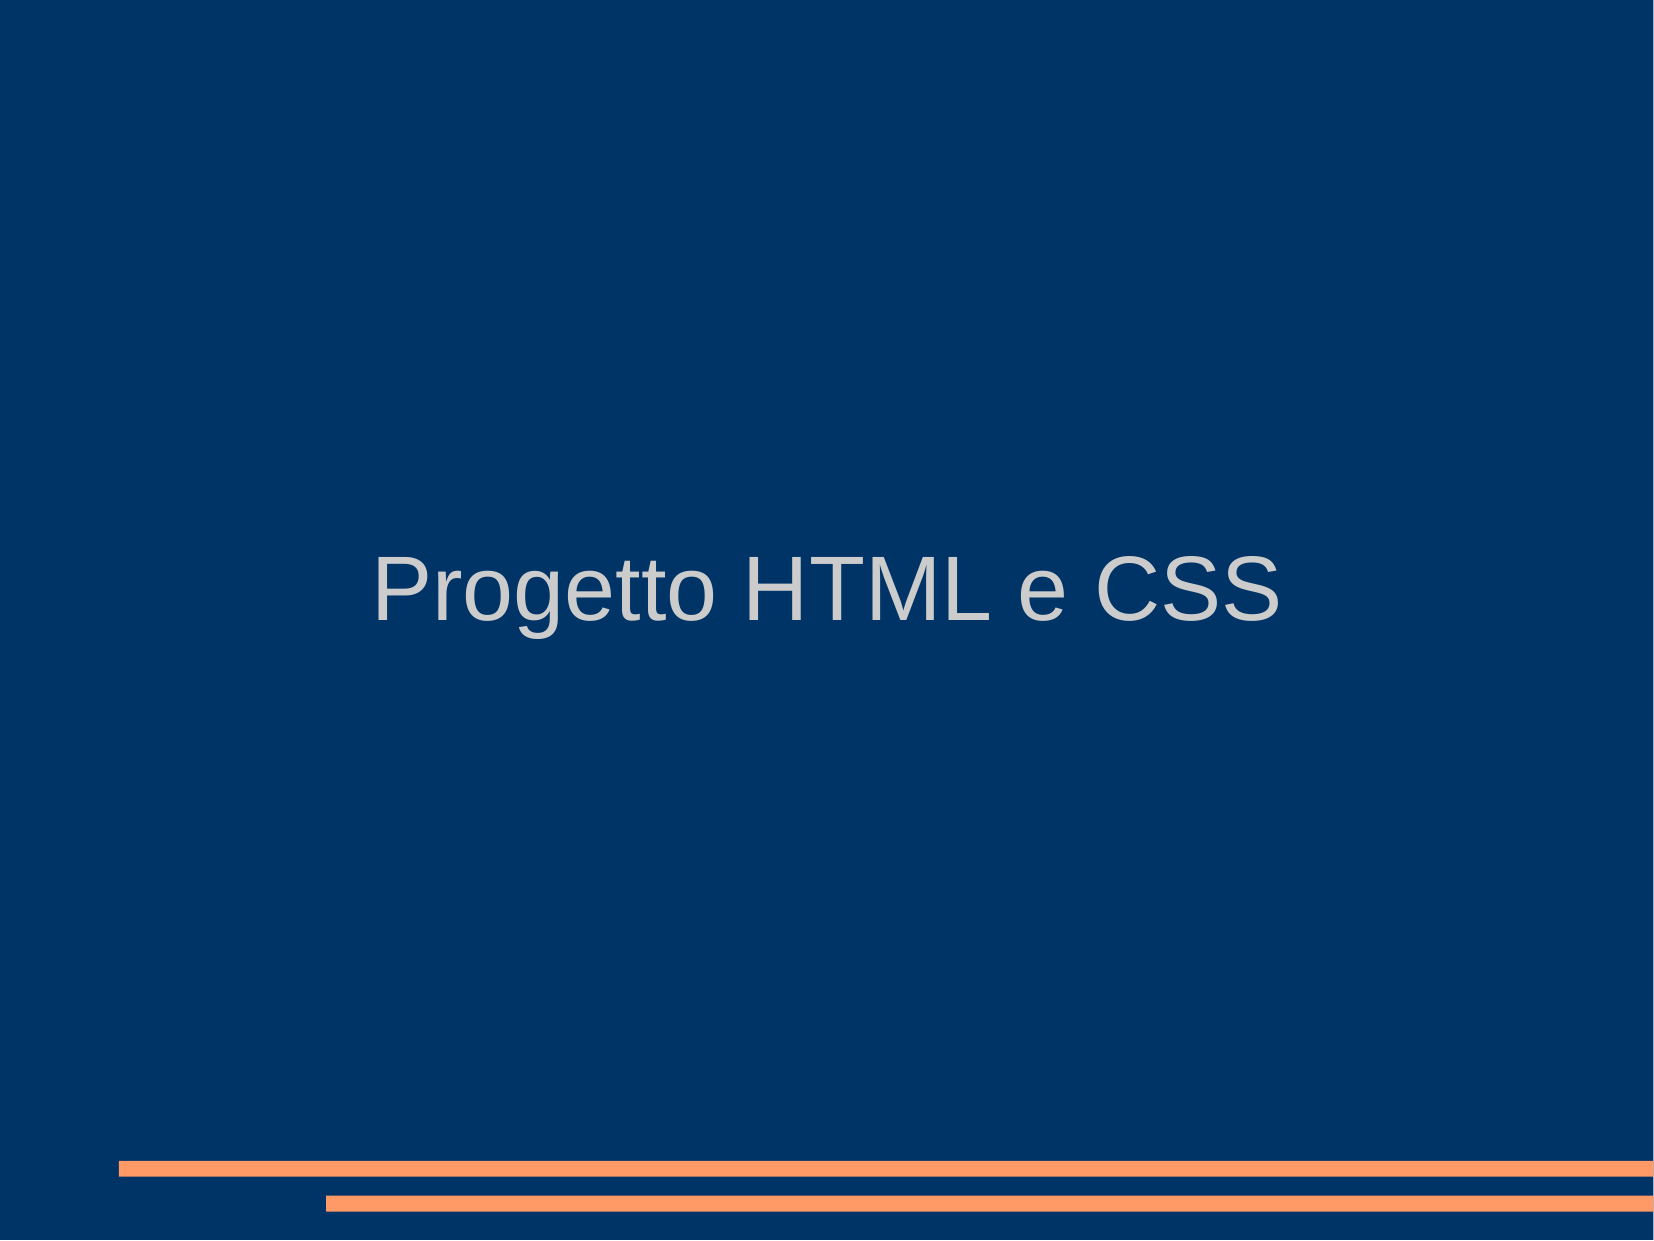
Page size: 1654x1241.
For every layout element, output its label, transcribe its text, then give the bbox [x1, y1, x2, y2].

subtitle Progetto HTML e CSS [121, 46, 1534, 1132]
